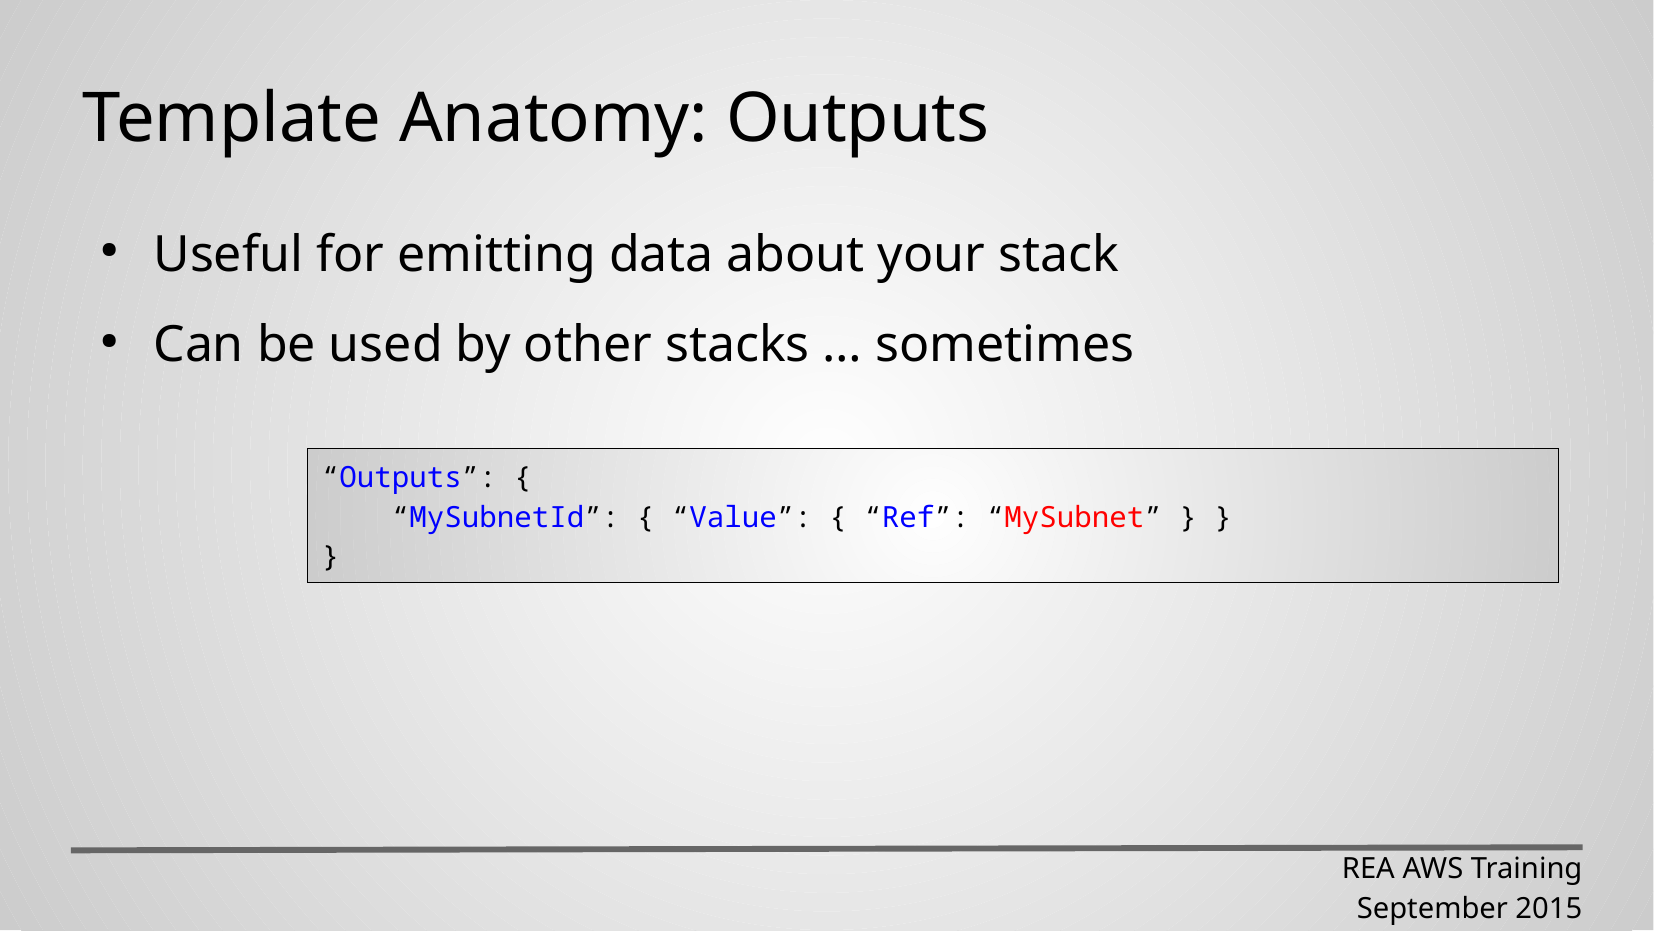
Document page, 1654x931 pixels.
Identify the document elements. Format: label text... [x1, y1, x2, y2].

text_box “Outputs”: { “MySubnetId”: { “Value”: { “Ref”: “MySubnet” } } } [307, 448, 1559, 575]
title Template Anatomy: Outputs [82, 36, 1571, 193]
list Useful for emitting data about your stack Can be used by other stacks … sometimes [82, 217, 1571, 827]
